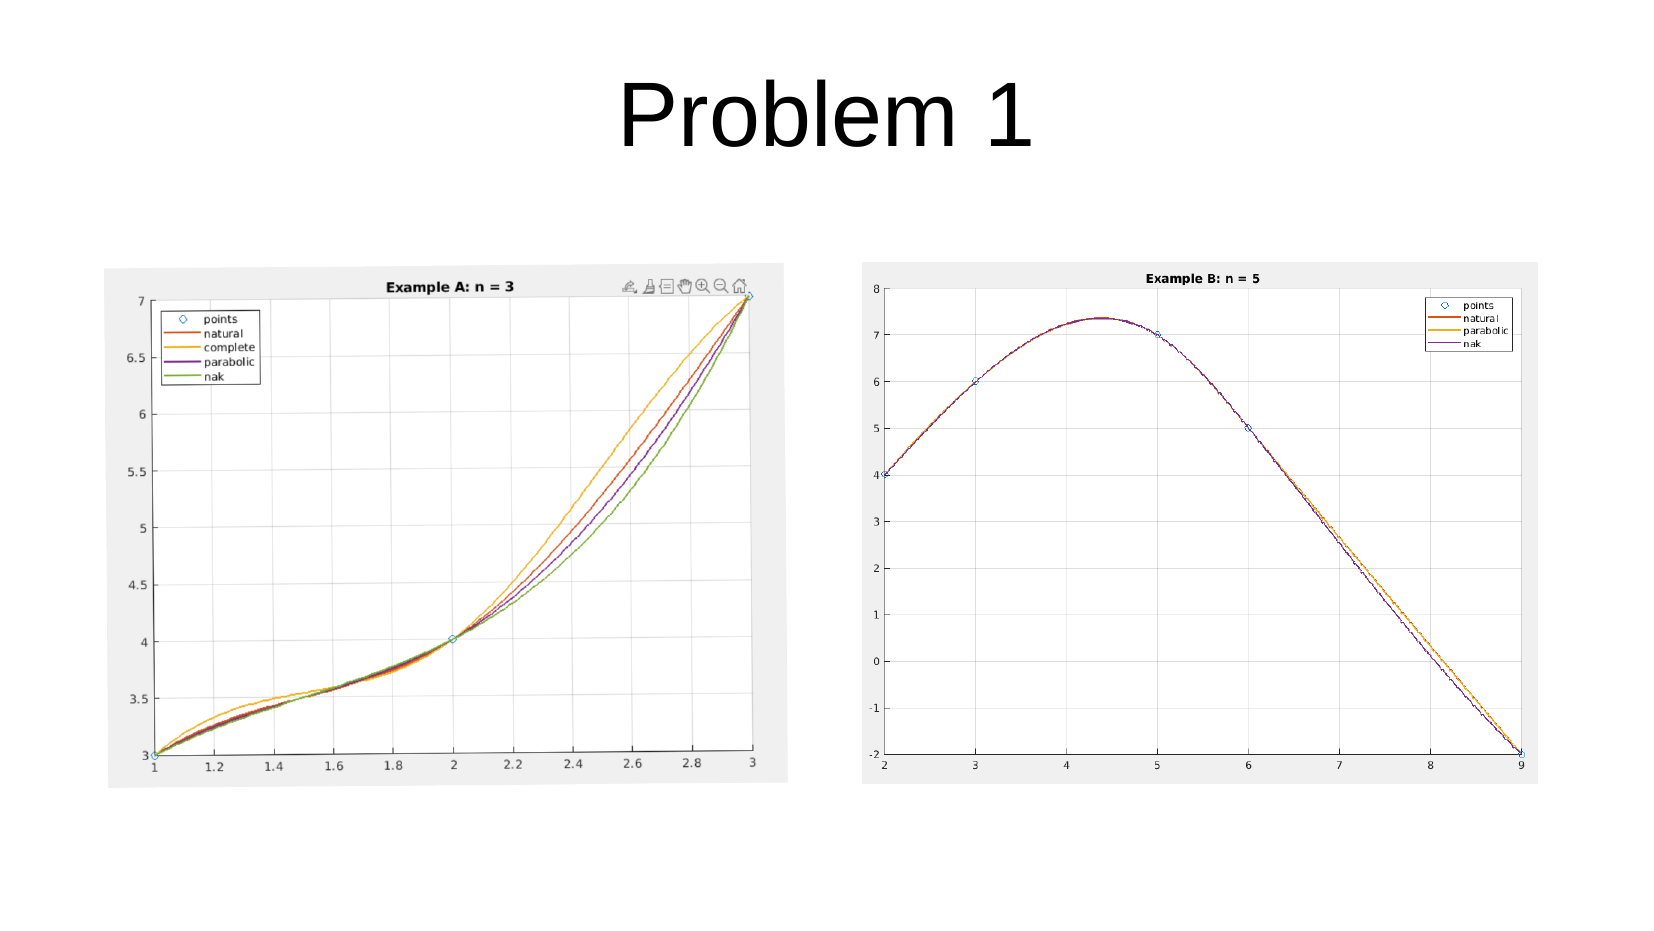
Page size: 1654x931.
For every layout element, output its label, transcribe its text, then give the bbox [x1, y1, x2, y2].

title Problem 1 [82, 37, 1571, 193]
picture [103, 262, 788, 788]
picture [862, 262, 1538, 784]
